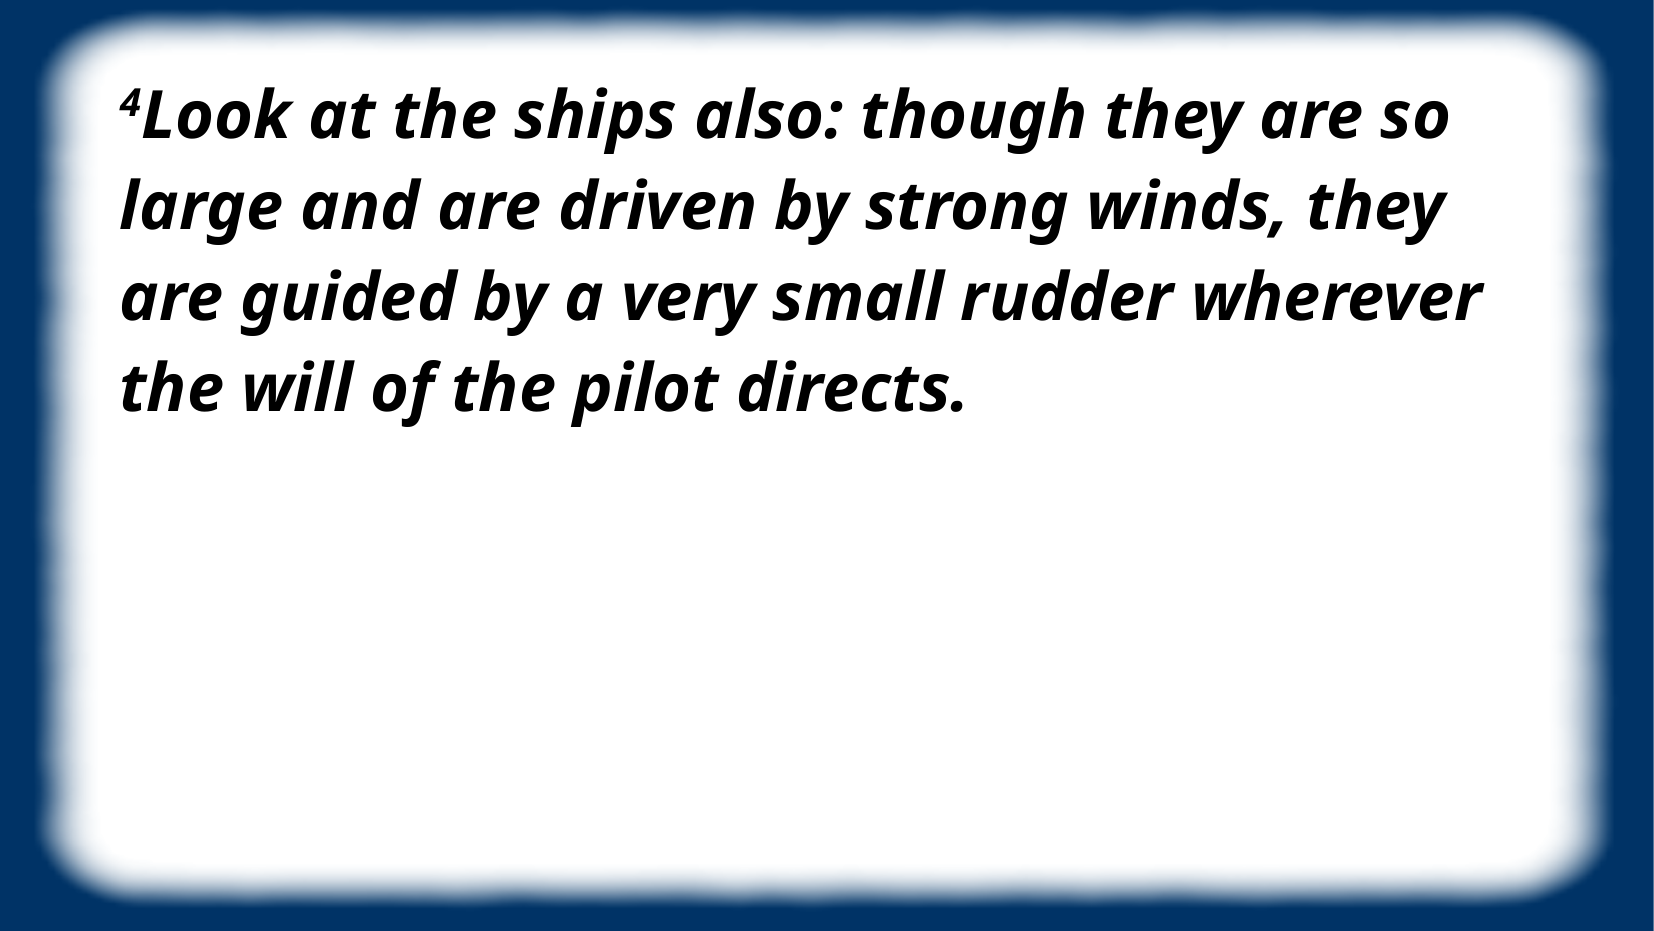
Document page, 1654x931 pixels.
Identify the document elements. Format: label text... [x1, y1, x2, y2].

text_box 4Look at the ships also: though they are so large and are driven by strong winds, they are guided by a very small rudder wherever the will of the pilot directs. [105, 60, 1546, 430]
picture [0, 0, 1654, 931]
